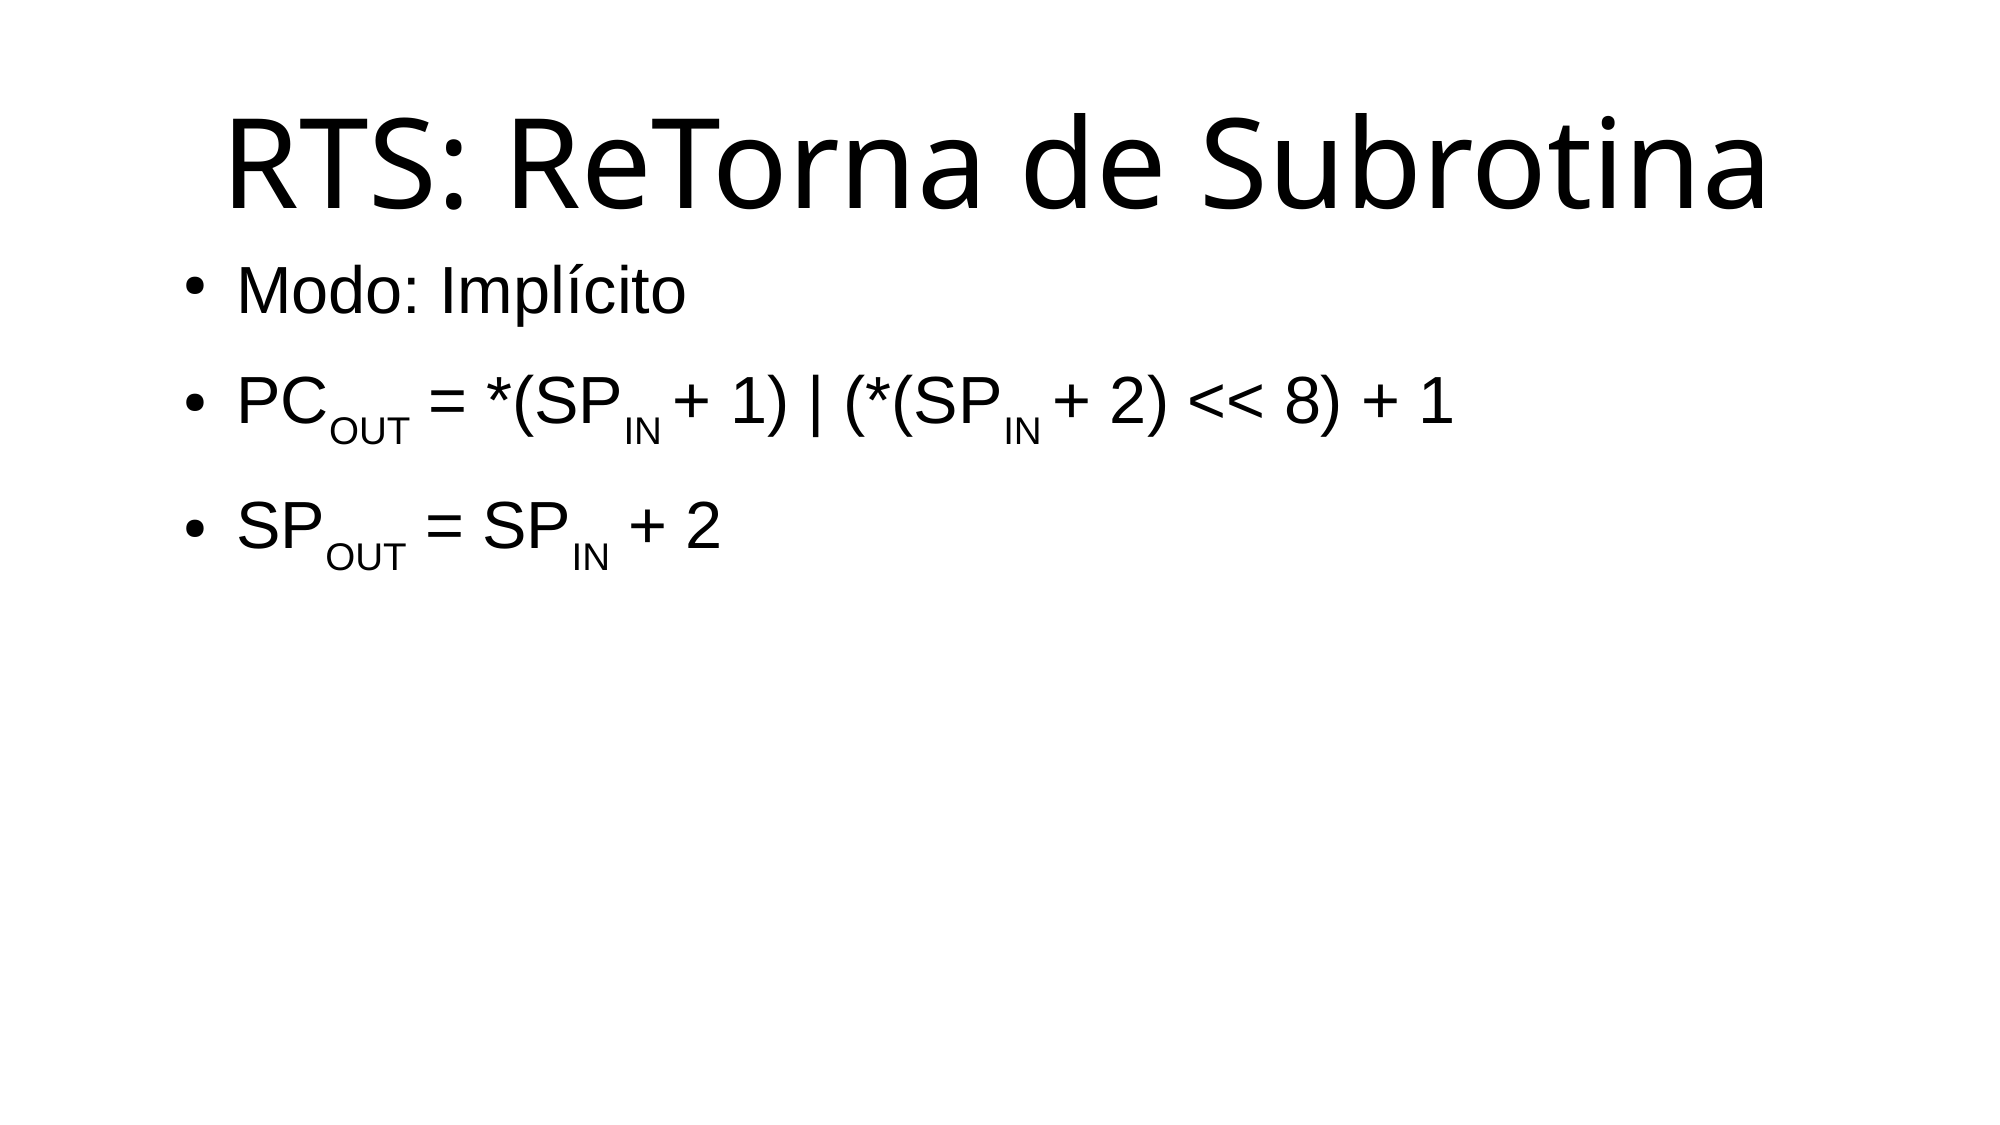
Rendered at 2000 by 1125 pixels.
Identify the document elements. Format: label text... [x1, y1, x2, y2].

list Modo: Implícito PCOUT = *(SPIN + 1) | (*(SPIN + 2) << 8) + 1 SPOUT = SPIN + 2 [150, 278, 1876, 1066]
title RTS: ReTorna de Subrotina [30, 59, 1966, 278]
